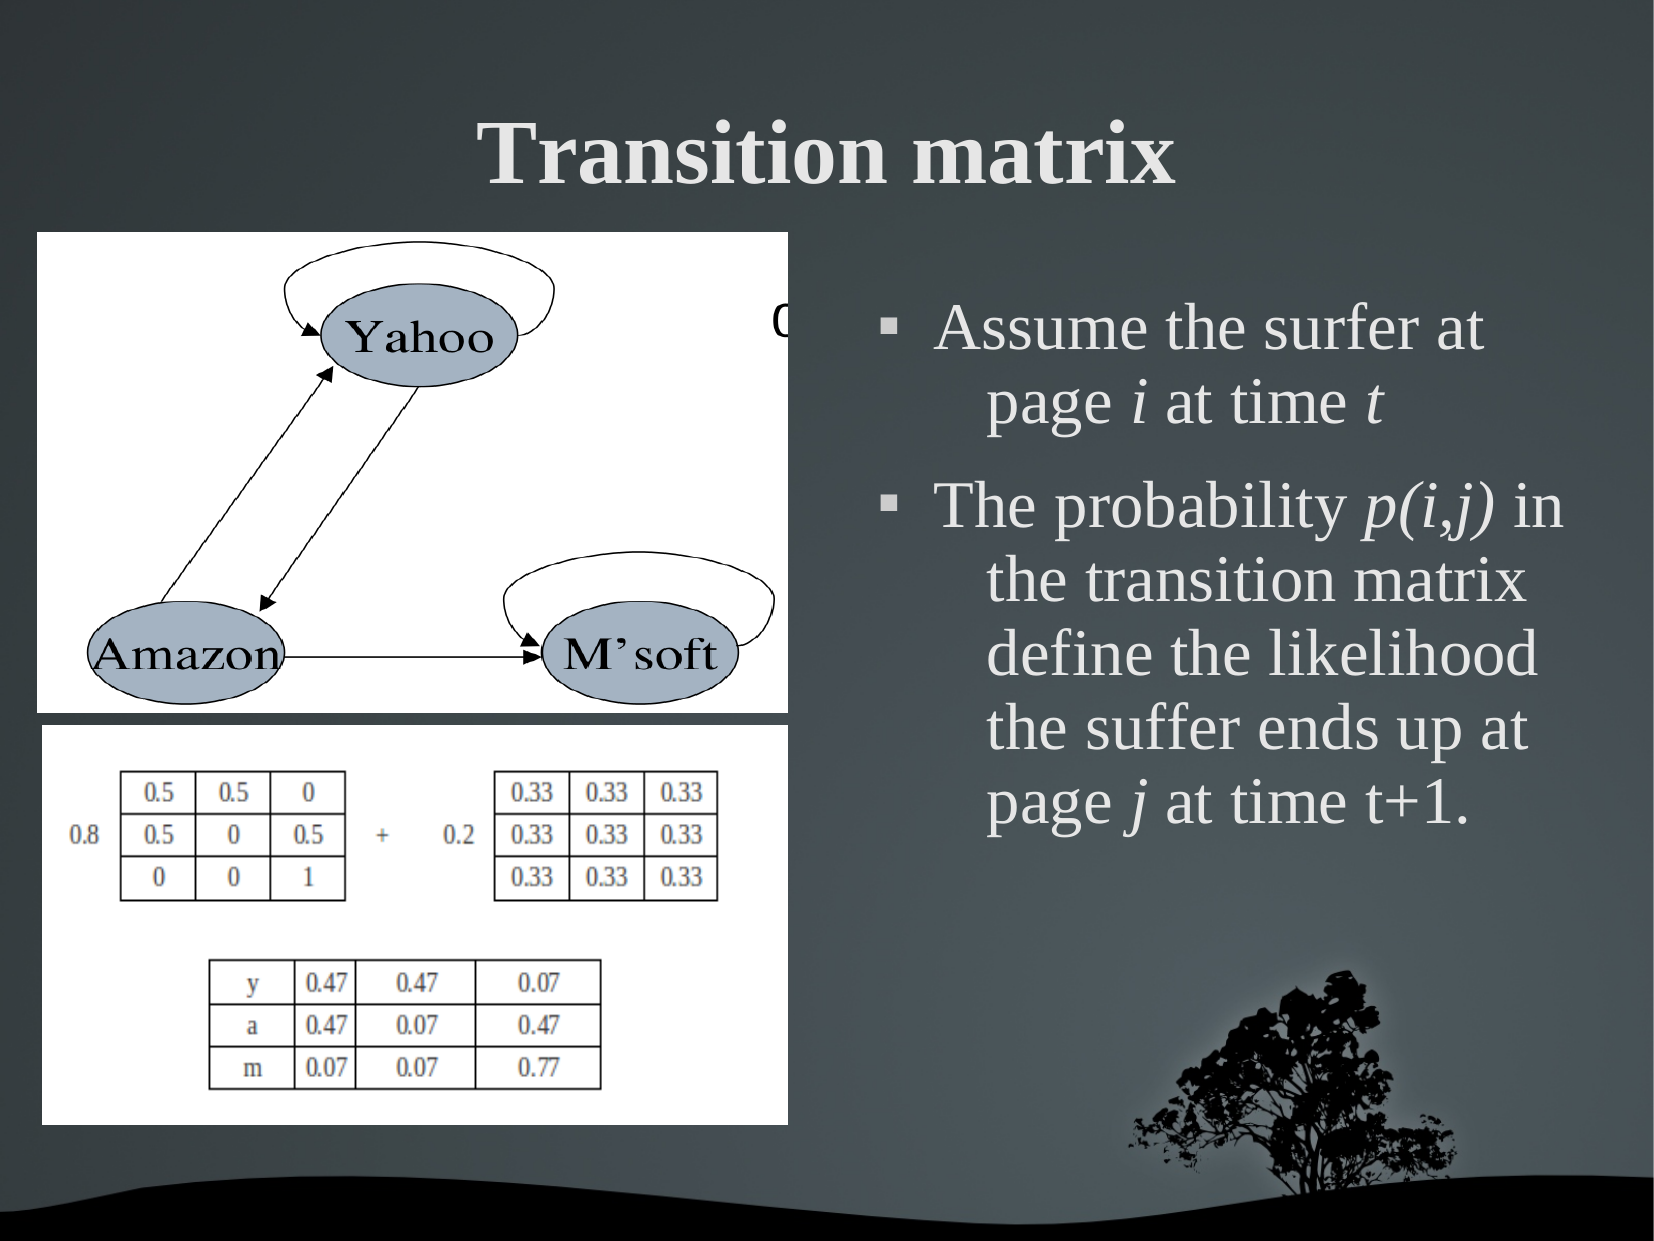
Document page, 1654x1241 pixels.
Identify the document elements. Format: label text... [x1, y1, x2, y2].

title Transition matrix [82, 49, 1571, 257]
list Assume the surfer at page i at time t The probability p(i,j) in the transition matrix define the likelihood the suffer ends up at page j at time t+1. [845, 290, 1572, 1094]
picture [0, 0, 1654, 1241]
